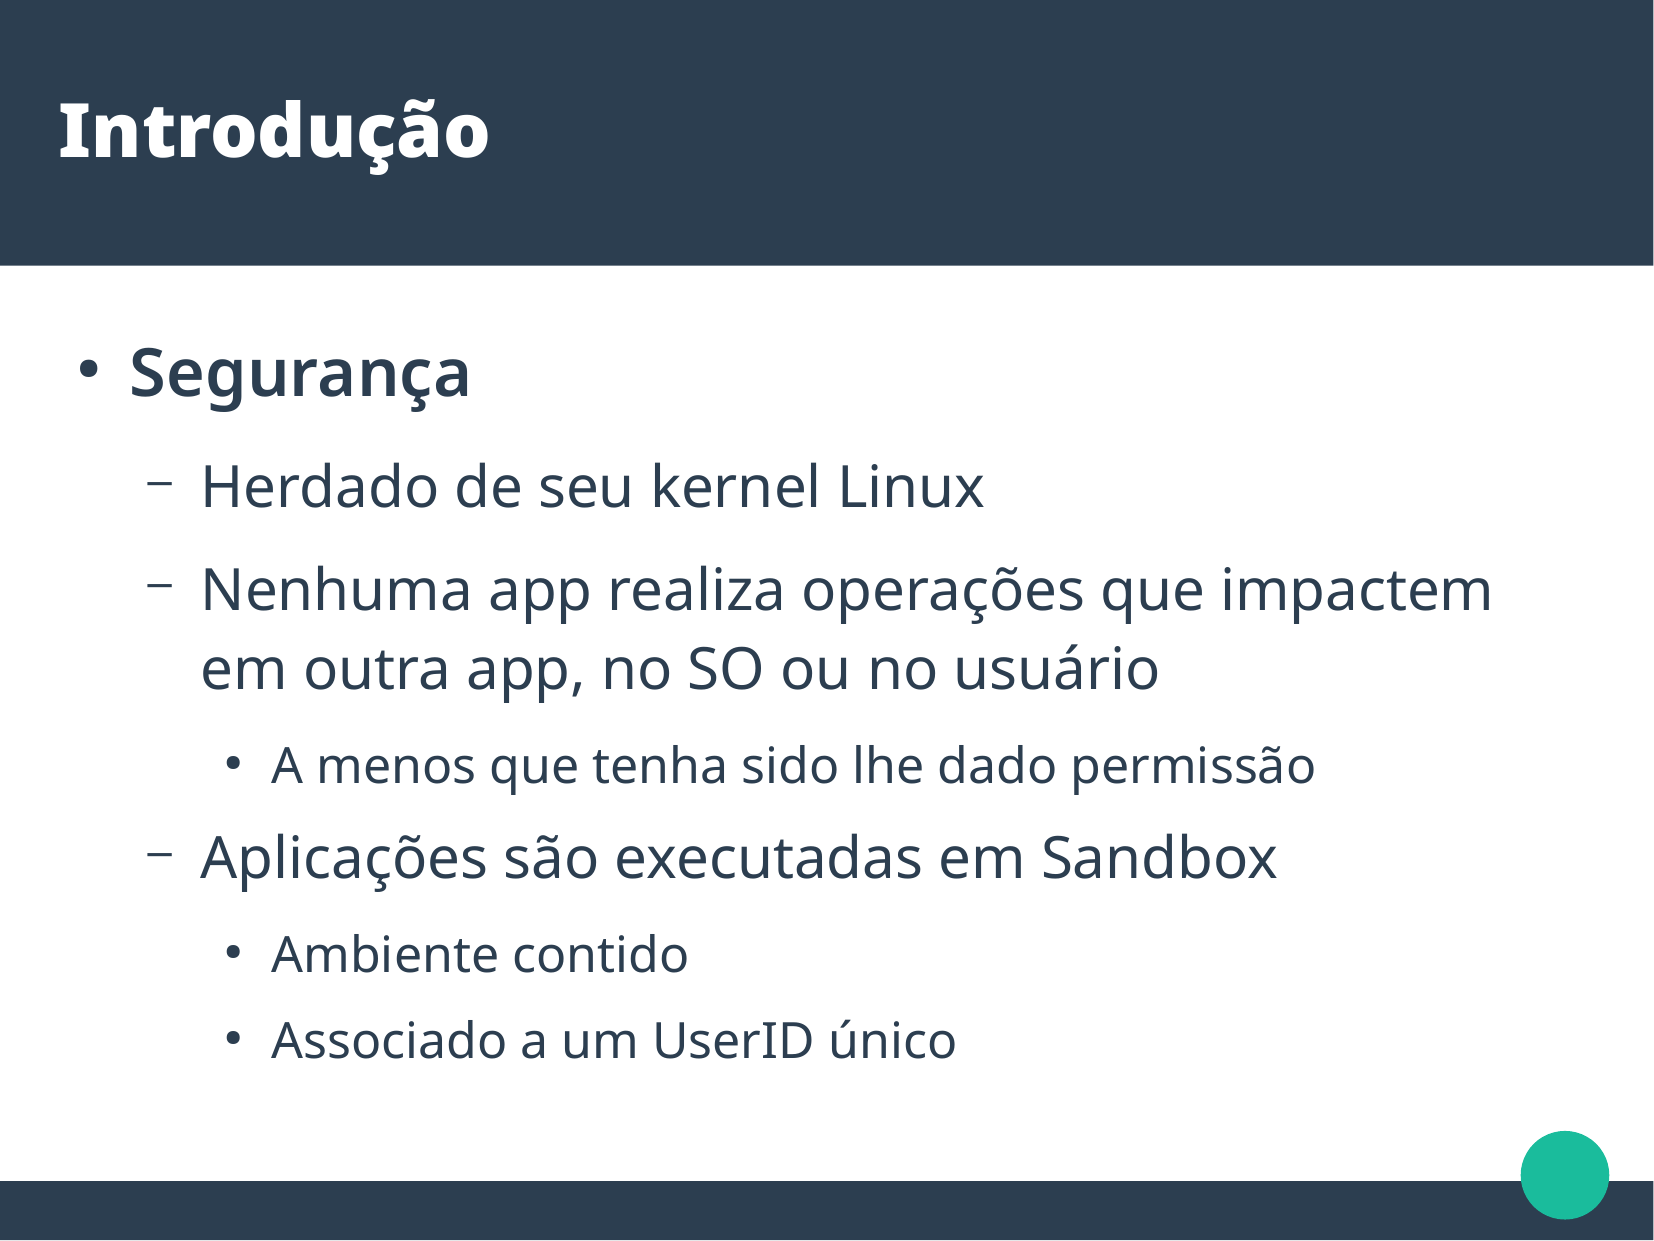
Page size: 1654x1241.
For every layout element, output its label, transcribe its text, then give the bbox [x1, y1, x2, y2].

list Segurança Herdado de seu kernel Linux Nenhuma app realiza operações que impactem em outra app, no SO ou no usuário A menos que tenha sido lhe dado permissão Aplicações são executadas em Sandbox Ambiente contido Associado a um UserID único [59, 324, 1595, 1152]
title Introdução [59, 49, 1595, 207]
